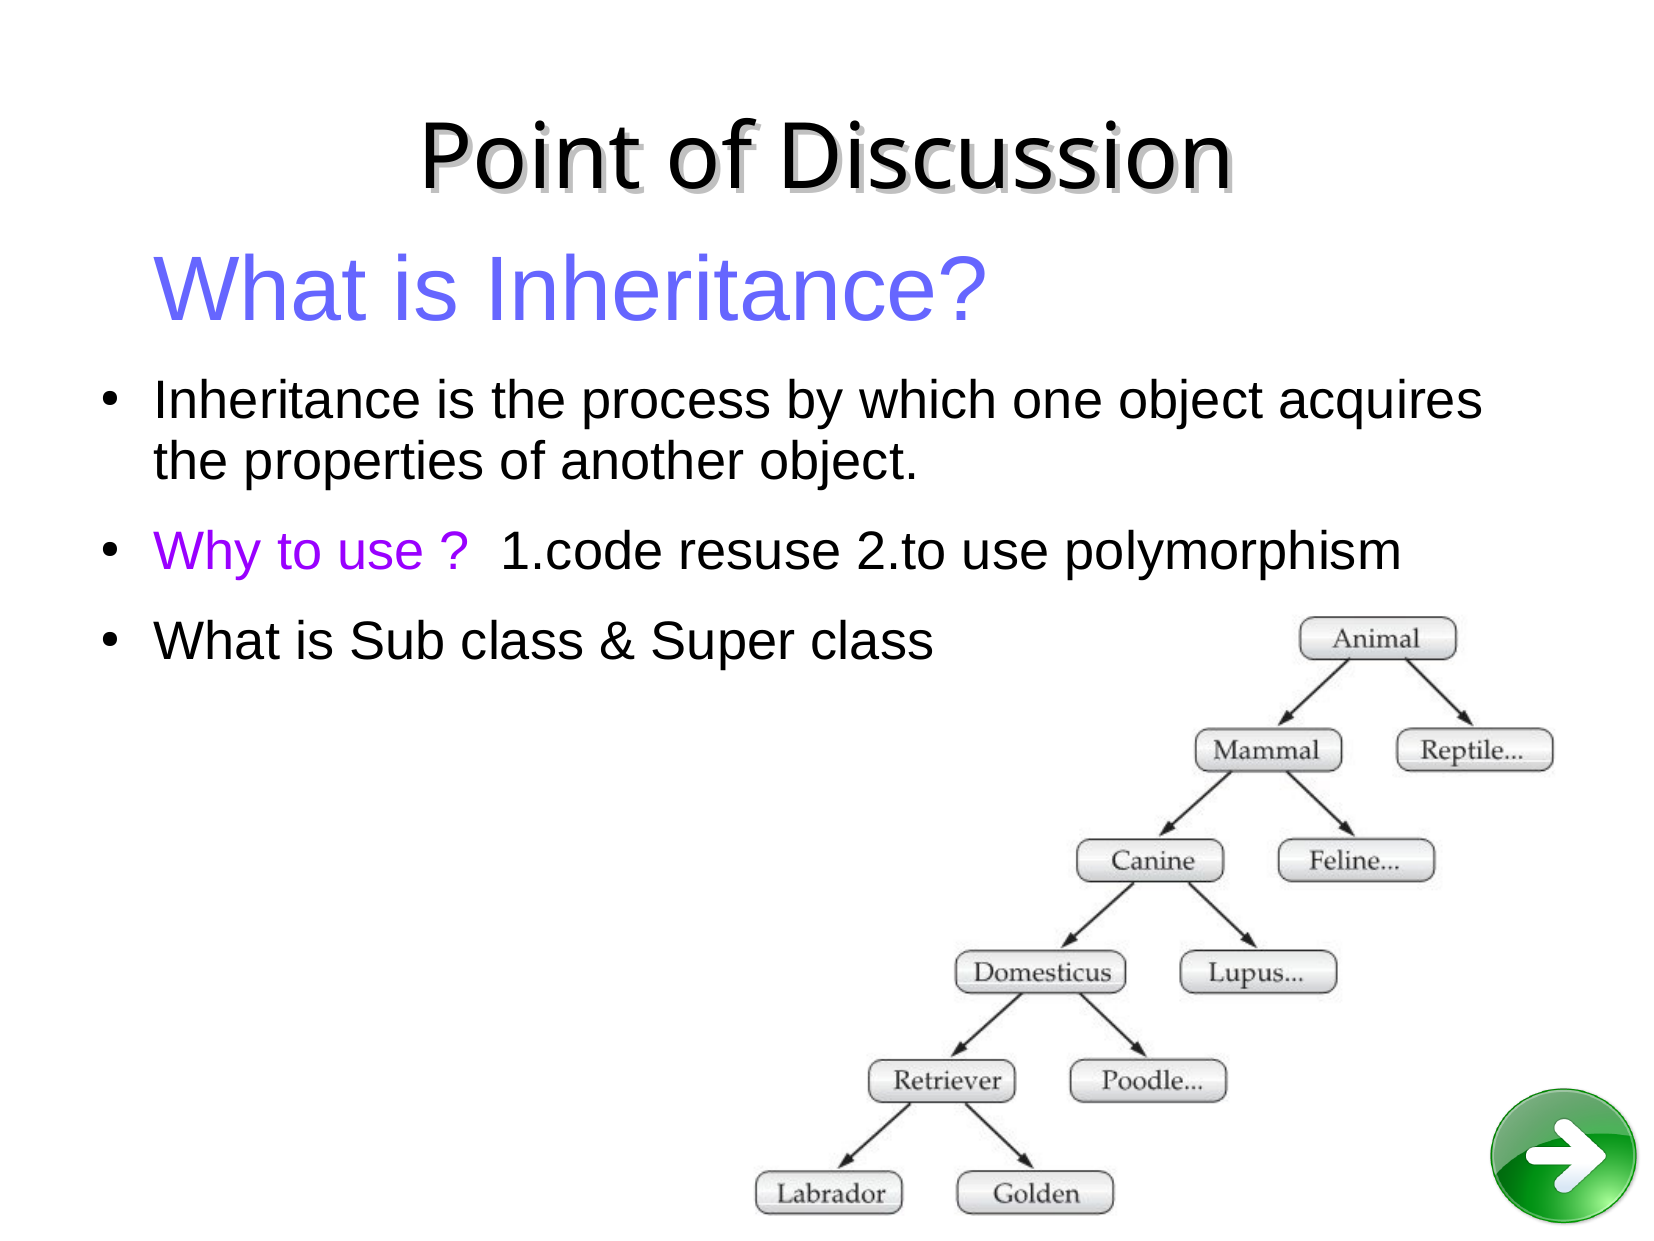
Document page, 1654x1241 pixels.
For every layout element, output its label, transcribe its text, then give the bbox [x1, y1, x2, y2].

list What is Inheritance? Inheritance is the process by which one object acquires the properties of another object. Why to use ? 1.code resuse 2.to use polymorphism What is Sub class & Super class [82, 237, 1571, 1217]
title Point of Discussion [82, 49, 1571, 237]
picture [704, 590, 1641, 1230]
